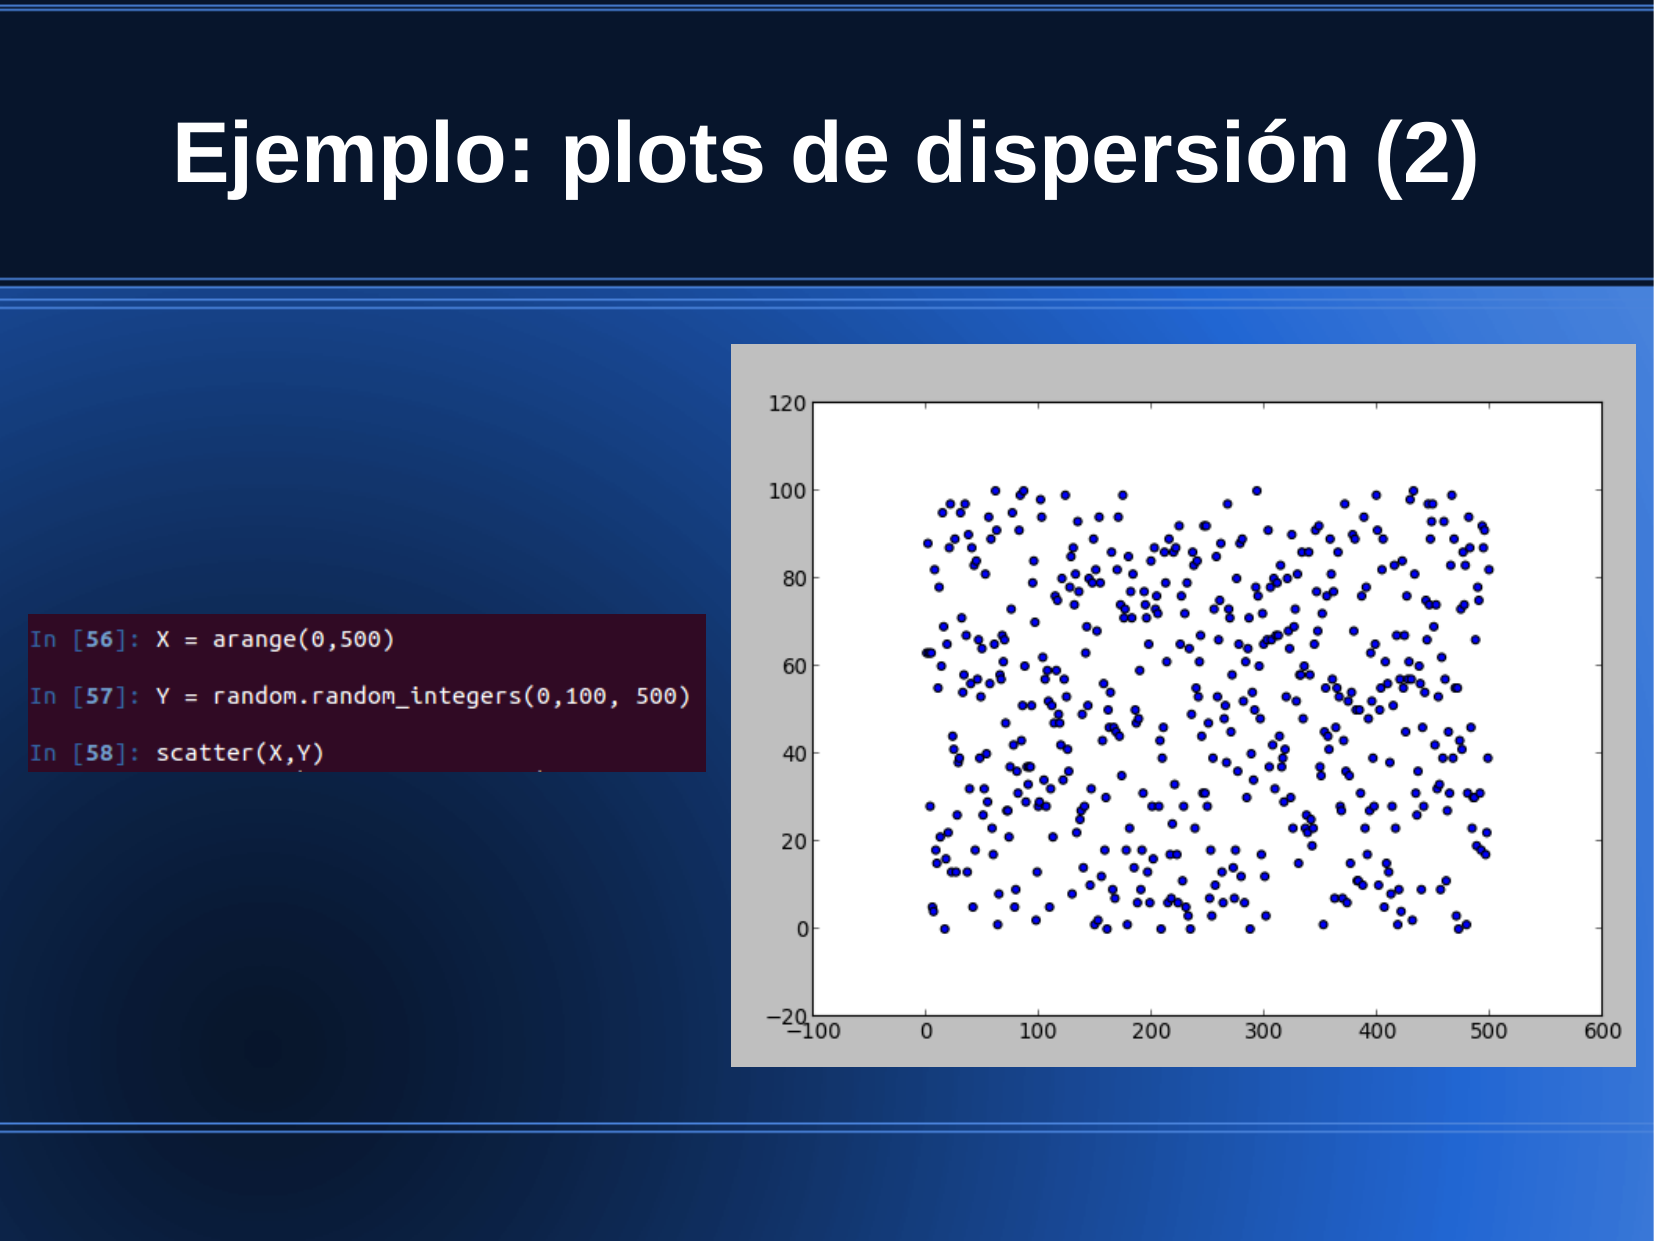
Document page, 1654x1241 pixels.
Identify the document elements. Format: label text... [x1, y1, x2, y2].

title Ejemplo: plots de dispersión (2) [82, 49, 1571, 257]
picture [0, 0, 1654, 1241]
